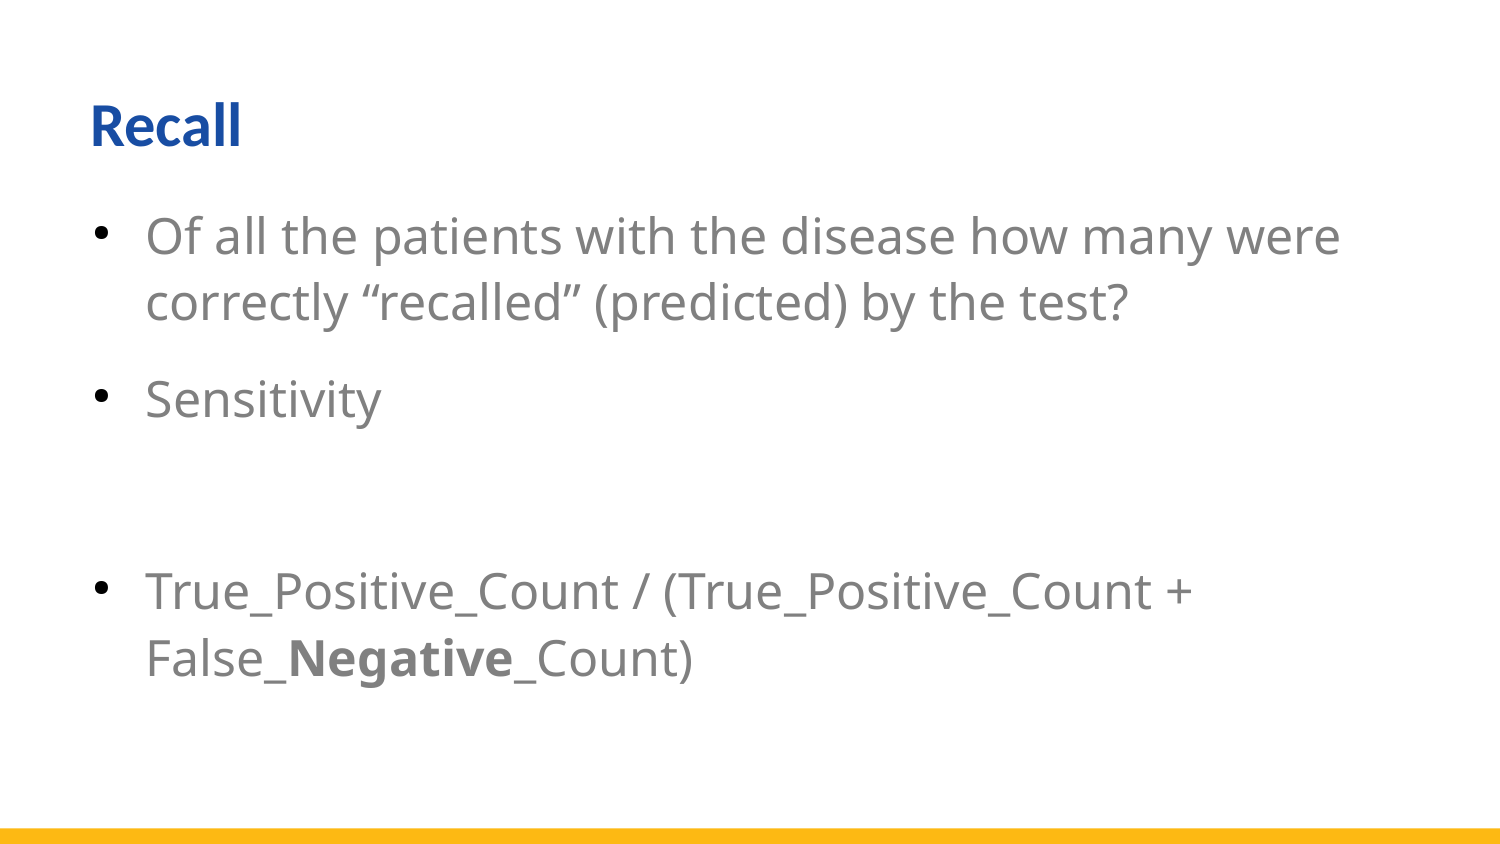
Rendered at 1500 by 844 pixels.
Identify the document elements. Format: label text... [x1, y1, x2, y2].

title Recall [75, 0, 1425, 197]
list Of all the patients with the disease how many were correctly “recalled” (predicted) by the test? Sensitivity True_Positive_Count / (True_Positive_Count + False_Negative_Count) [75, 197, 1425, 687]
